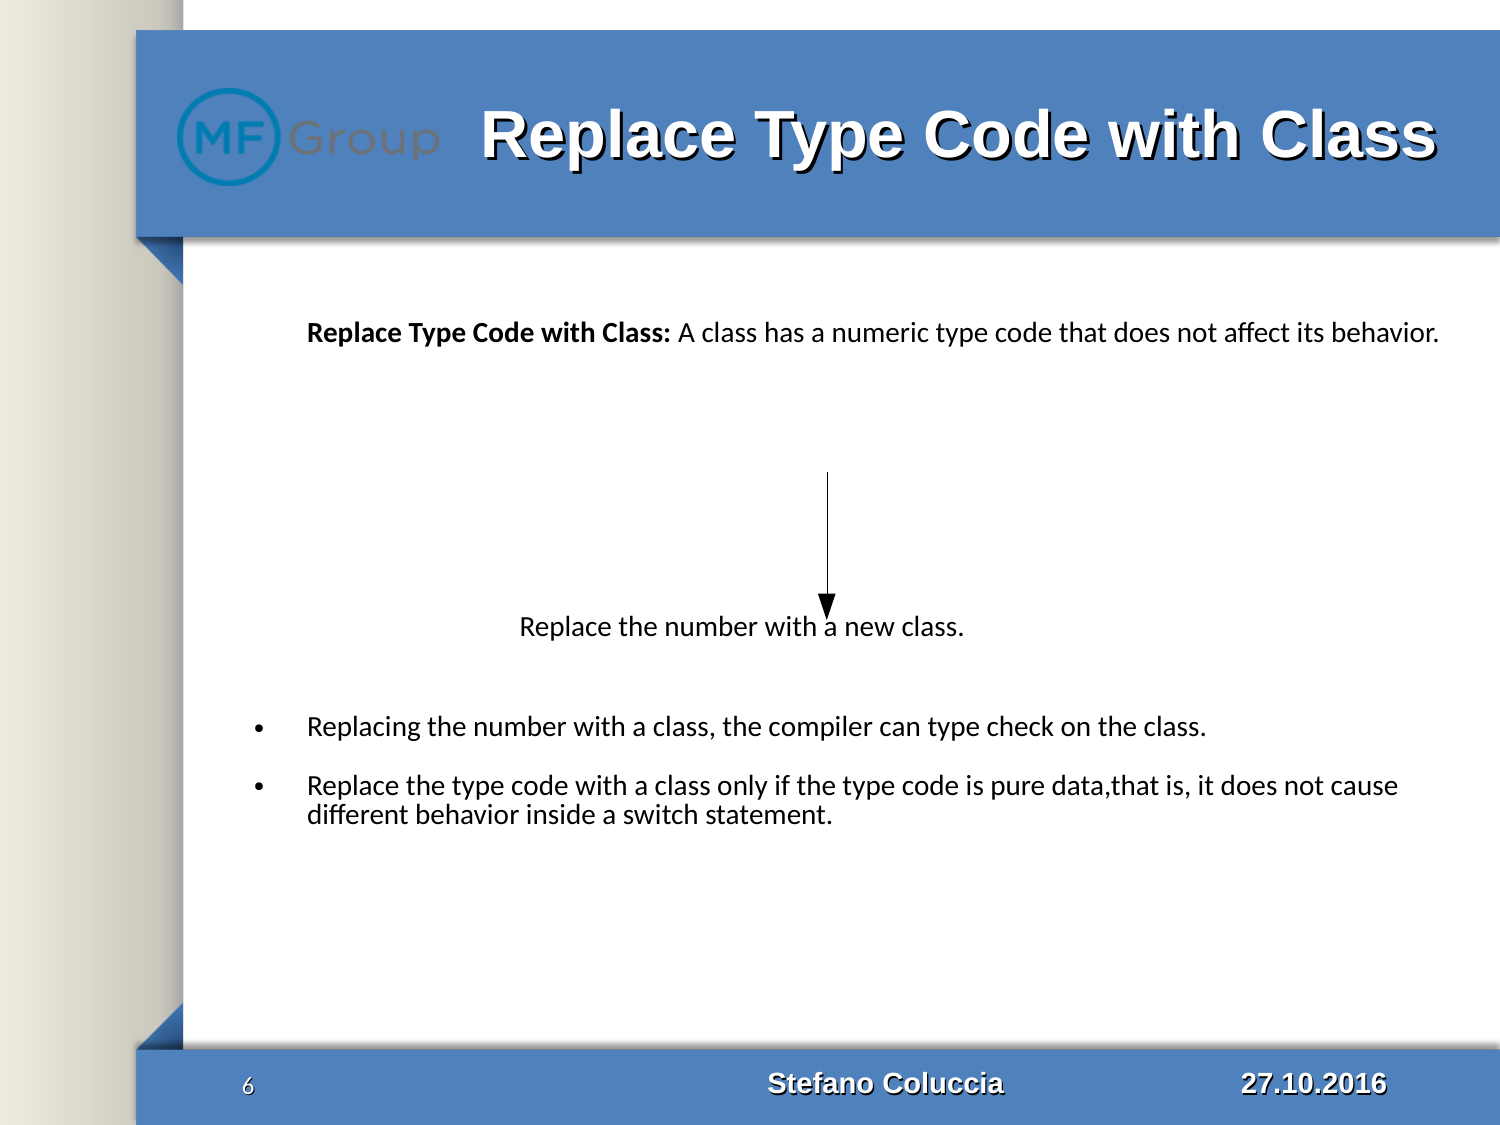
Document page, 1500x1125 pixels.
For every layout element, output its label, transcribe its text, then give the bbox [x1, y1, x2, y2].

picture [0, 0, 1500, 1125]
title Stefano Coluccia [738, 1062, 1034, 1105]
list Replace Type Code with Class: A class has a numeric type code that does not affect its behavior. Replace the number with a new class. Replacing the number with a class, the compiler can type check on the class. Replace the type code with a class only if the type code is pure data,that is, it does not cause different behavior inside a switch statement. [236, 261, 1453, 975]
title 27.10.2016 [1151, 1062, 1477, 1105]
title Replace Type Code with Class [472, 57, 1447, 211]
